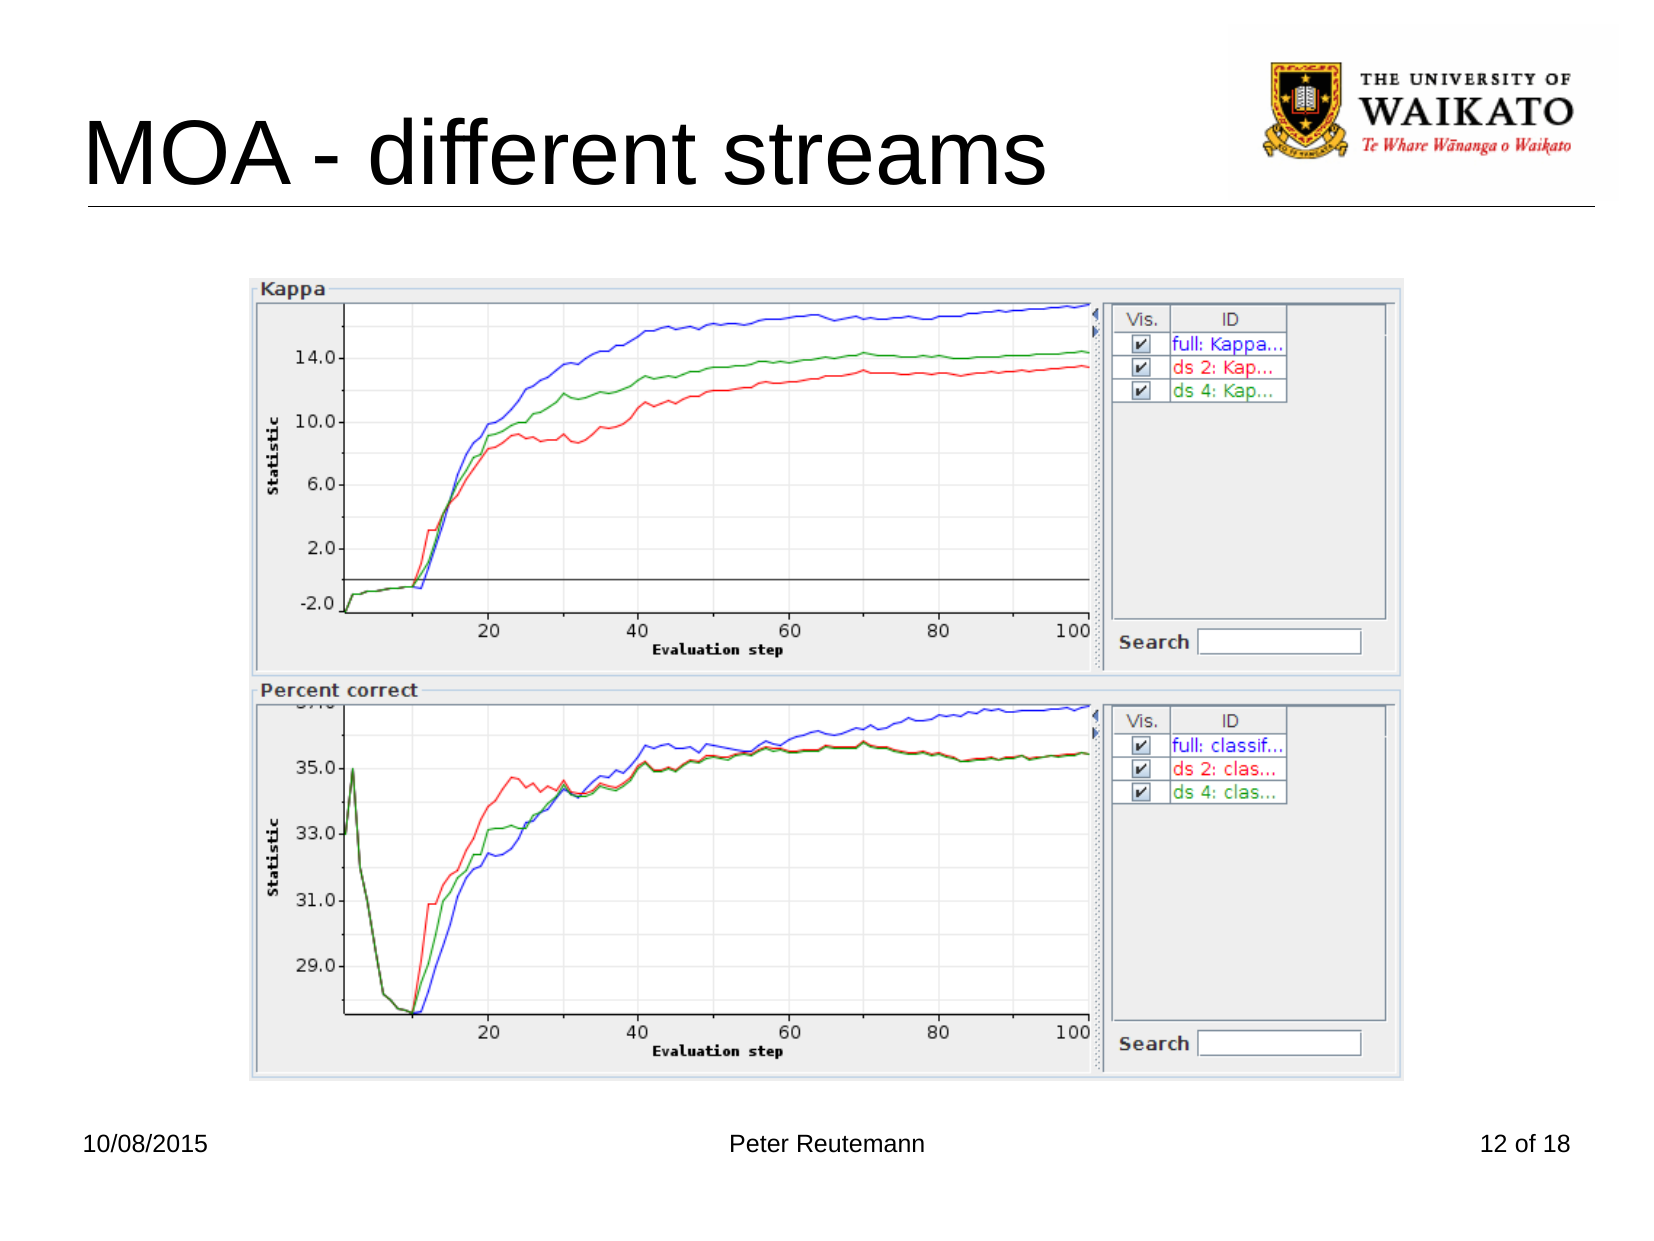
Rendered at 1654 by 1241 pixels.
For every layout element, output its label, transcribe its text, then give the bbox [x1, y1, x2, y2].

picture [249, 278, 1404, 1081]
picture [1228, 24, 1619, 201]
title MOA - different streams [82, 49, 1571, 257]
